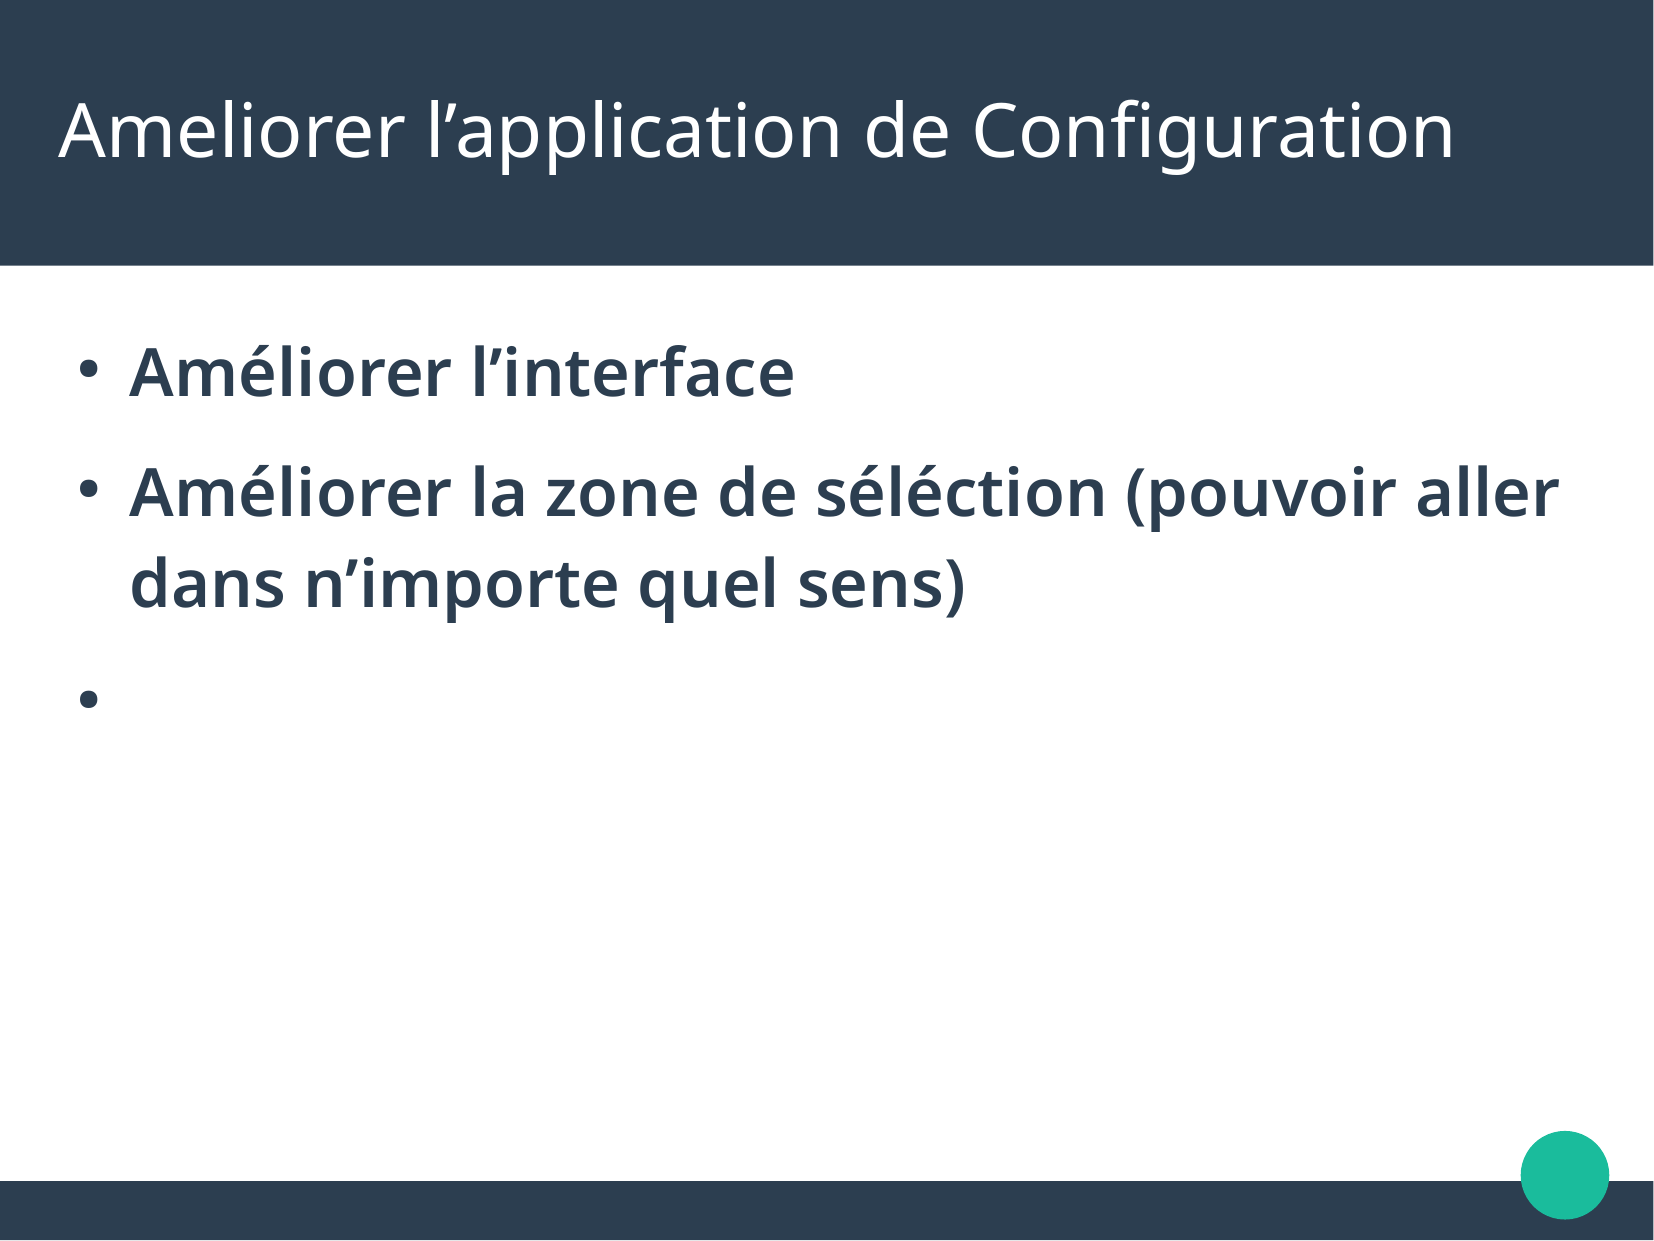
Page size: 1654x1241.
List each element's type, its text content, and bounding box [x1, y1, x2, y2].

list Améliorer l’interface Améliorer la zone de séléction (pouvoir aller dans n’importe quel sens) [59, 324, 1595, 1152]
title Ameliorer l’application de Configuration [59, 49, 1595, 207]
